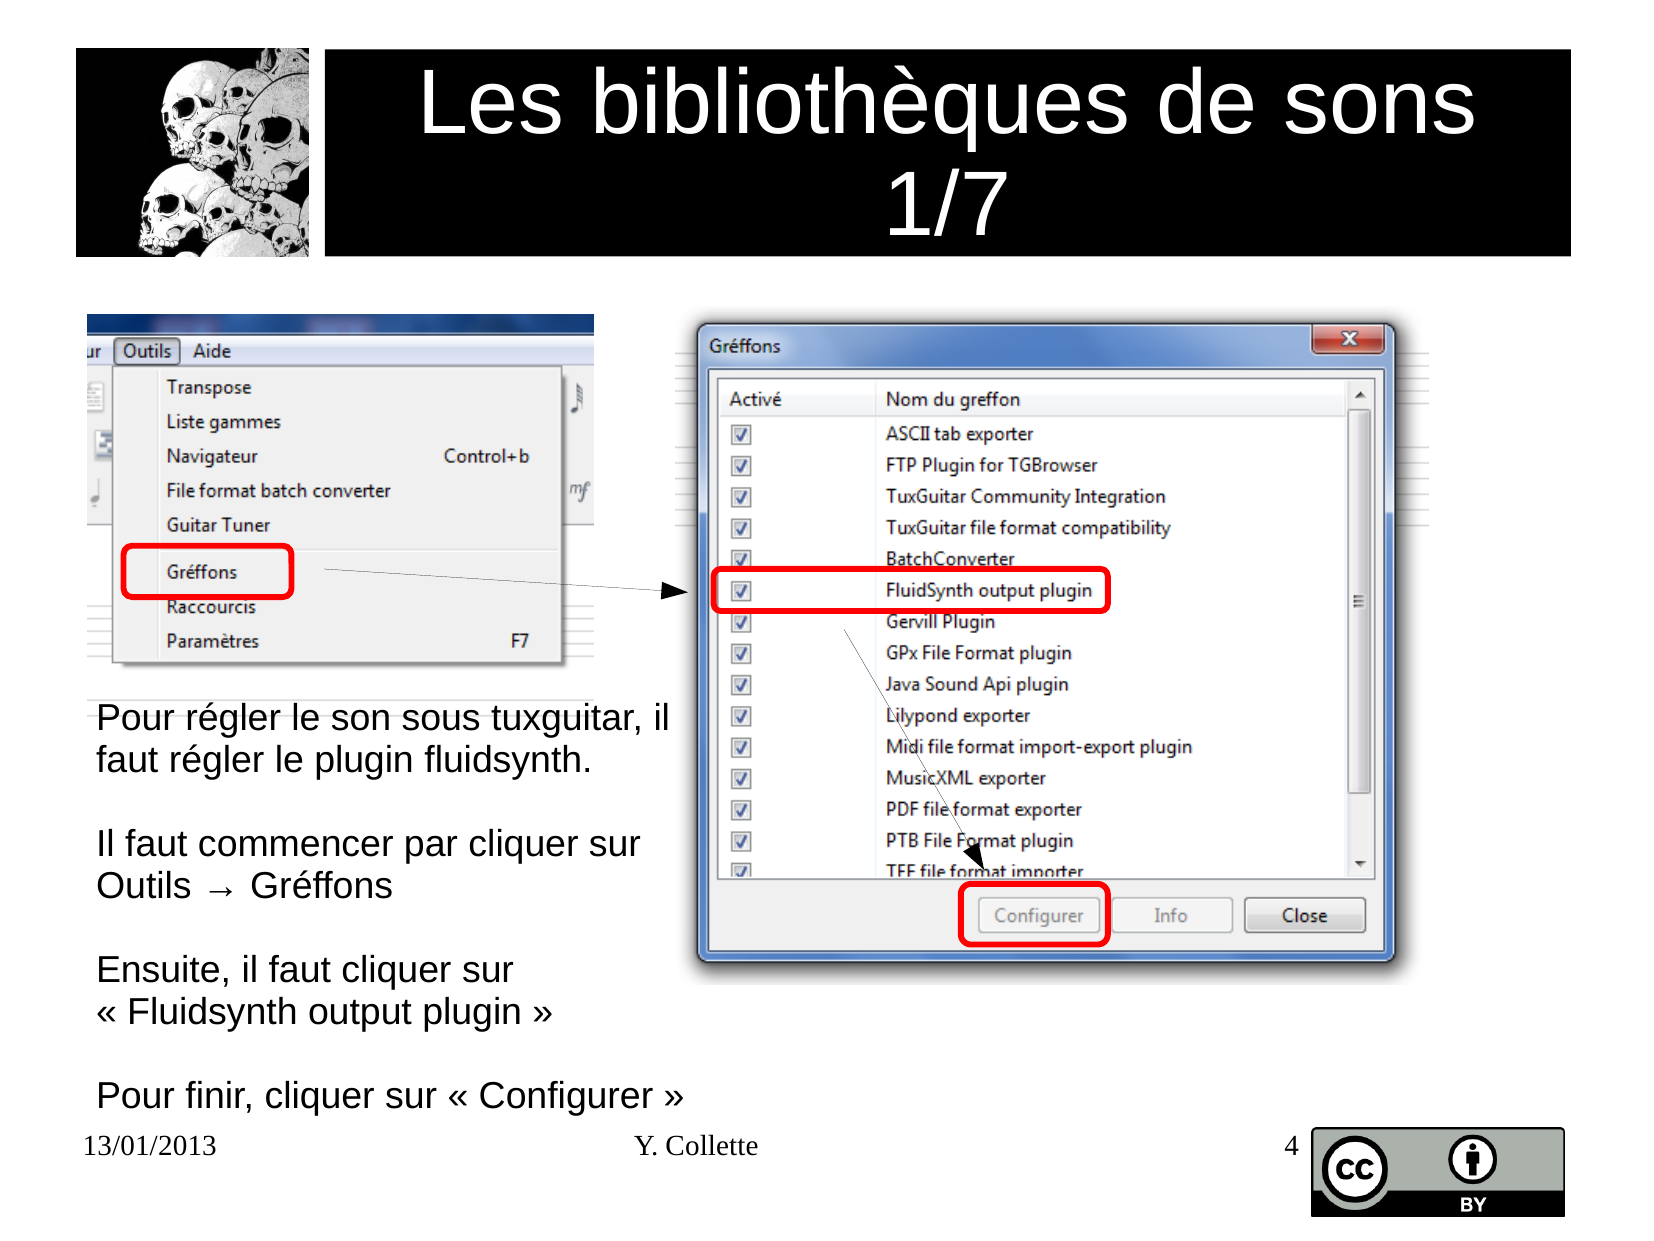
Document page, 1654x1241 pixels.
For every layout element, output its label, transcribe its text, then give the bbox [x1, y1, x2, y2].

text_box Pour régler le son sous tuxguitar, il faut régler le plugin fluidsynth. Il faut commencer par cliquer sur Outils → Gréffons Ensuite, il faut cliquer sur « Fluidsynth output plugin » Pour finir, cliquer sur « Configurer » [81, 688, 702, 1124]
picture [675, 306, 1429, 985]
picture [87, 314, 594, 688]
picture [76, 48, 309, 257]
picture [1311, 1127, 1565, 1217]
title Les bibliothèques de sons 1/7 [324, 49, 1571, 257]
